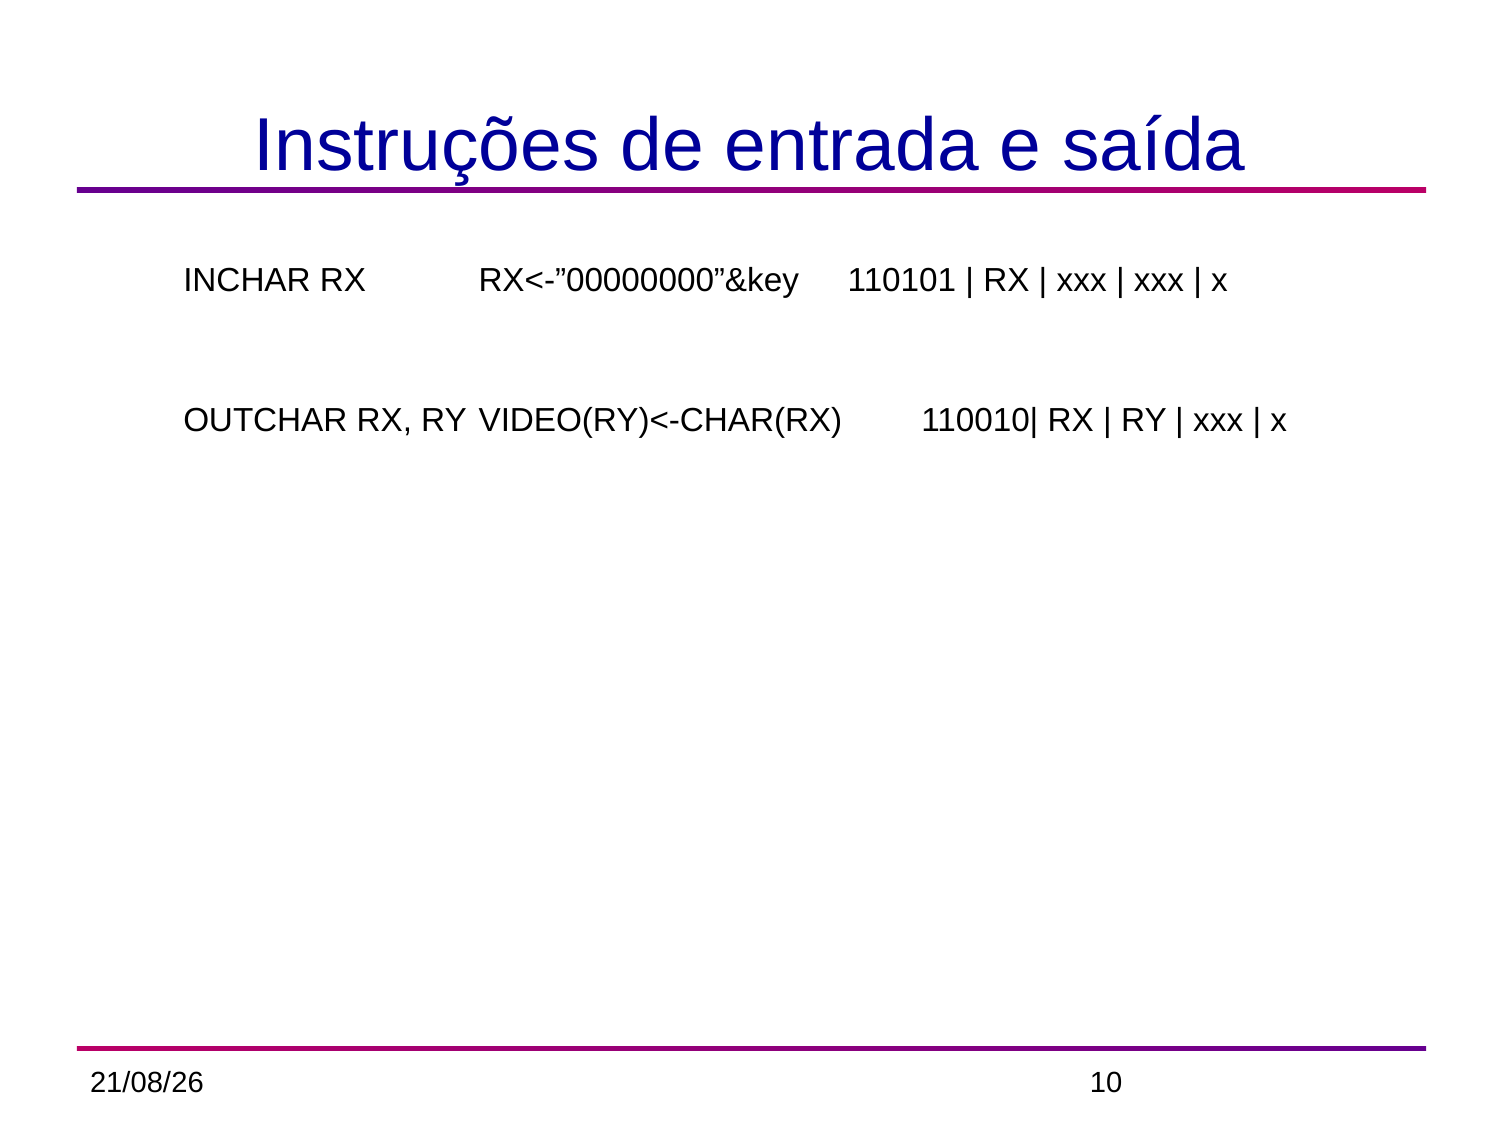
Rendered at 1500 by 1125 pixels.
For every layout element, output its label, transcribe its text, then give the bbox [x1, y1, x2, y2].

text_box INCHAR RX RX<-”00000000”&key 110101 | RX | xxx | xxx | x OUTCHAR RX, RY VIDEO(RY)<-CHAR(RX) 110010| RX | RY | xxx | x [112, 251, 1463, 1055]
slide_number 11/03/17 [75, 1055, 425, 1125]
slide_number <número> [1074, 1055, 1425, 1125]
title Instruções de entrada e saída [76, 74, 1424, 193]
